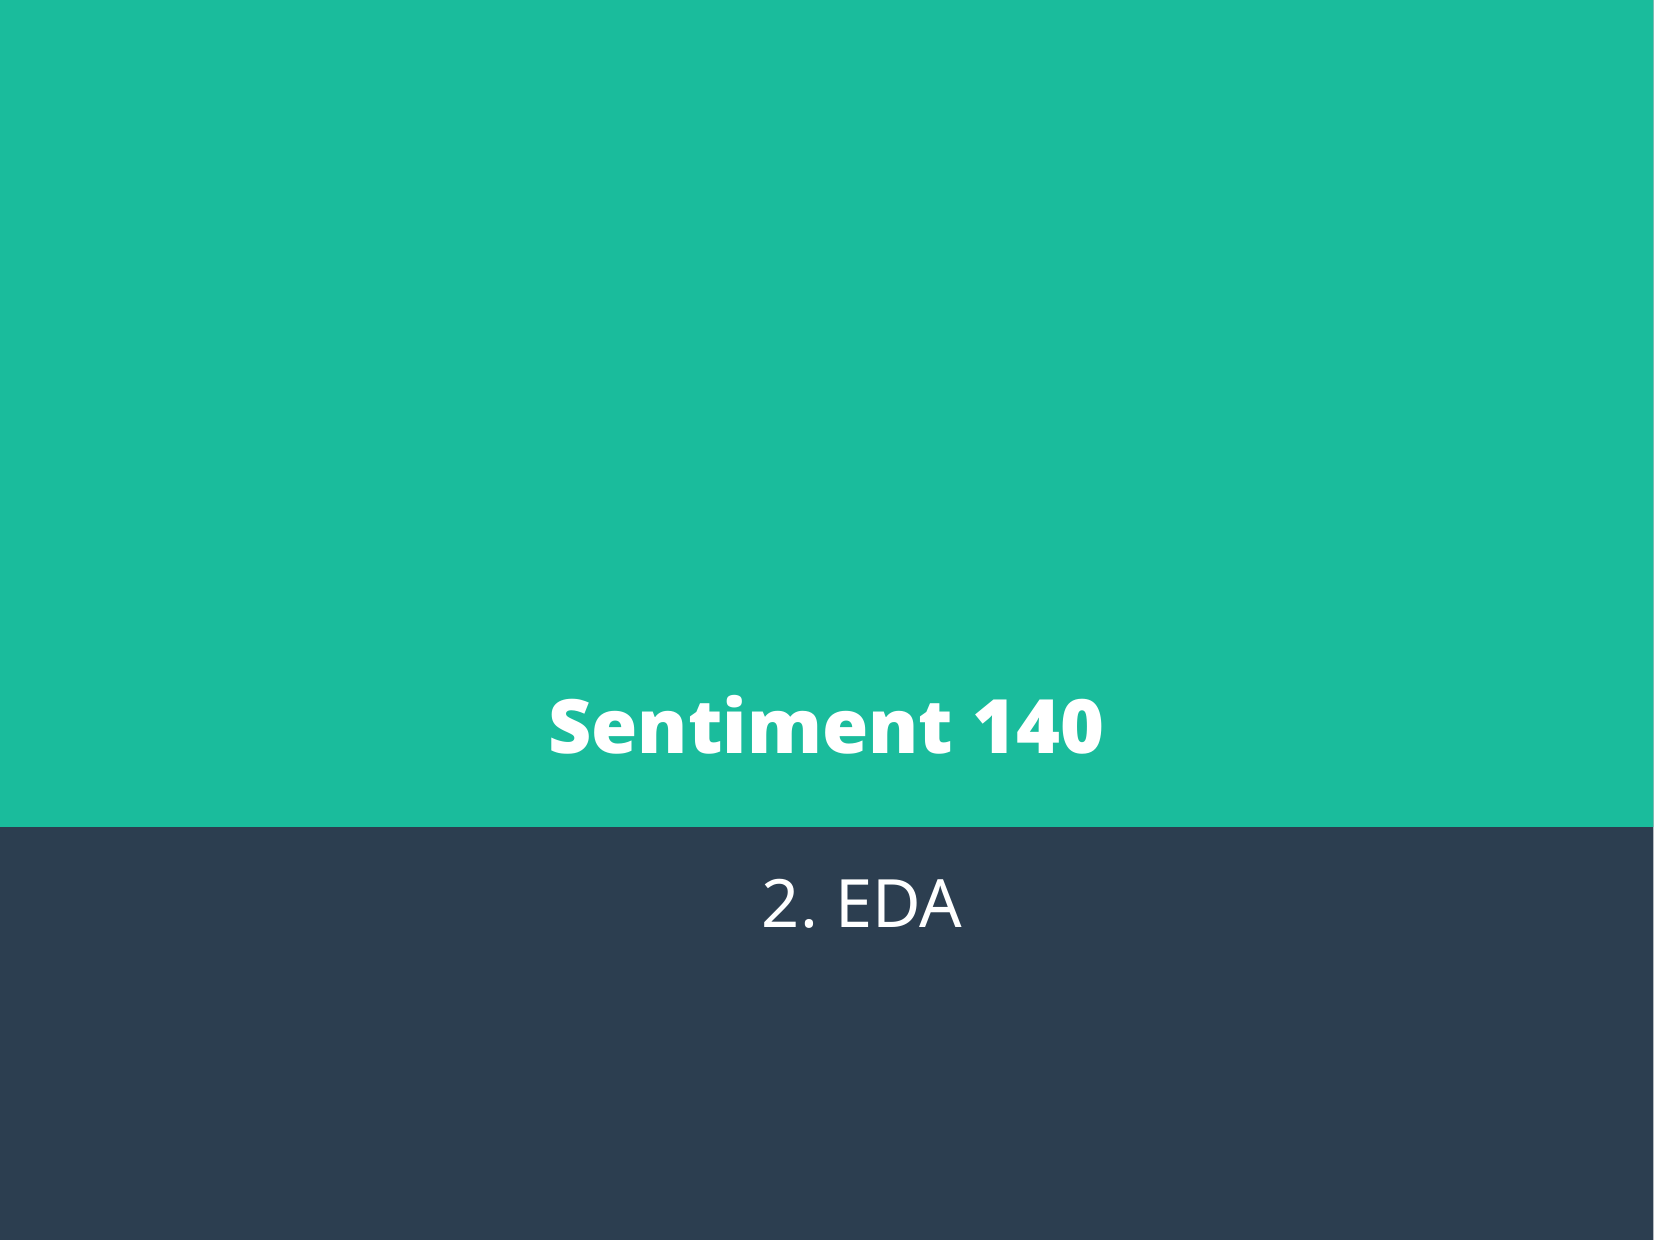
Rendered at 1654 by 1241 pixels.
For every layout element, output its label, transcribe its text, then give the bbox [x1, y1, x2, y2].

title Sentiment 140 [59, 620, 1595, 778]
list 2. EDA [59, 856, 1595, 1182]
